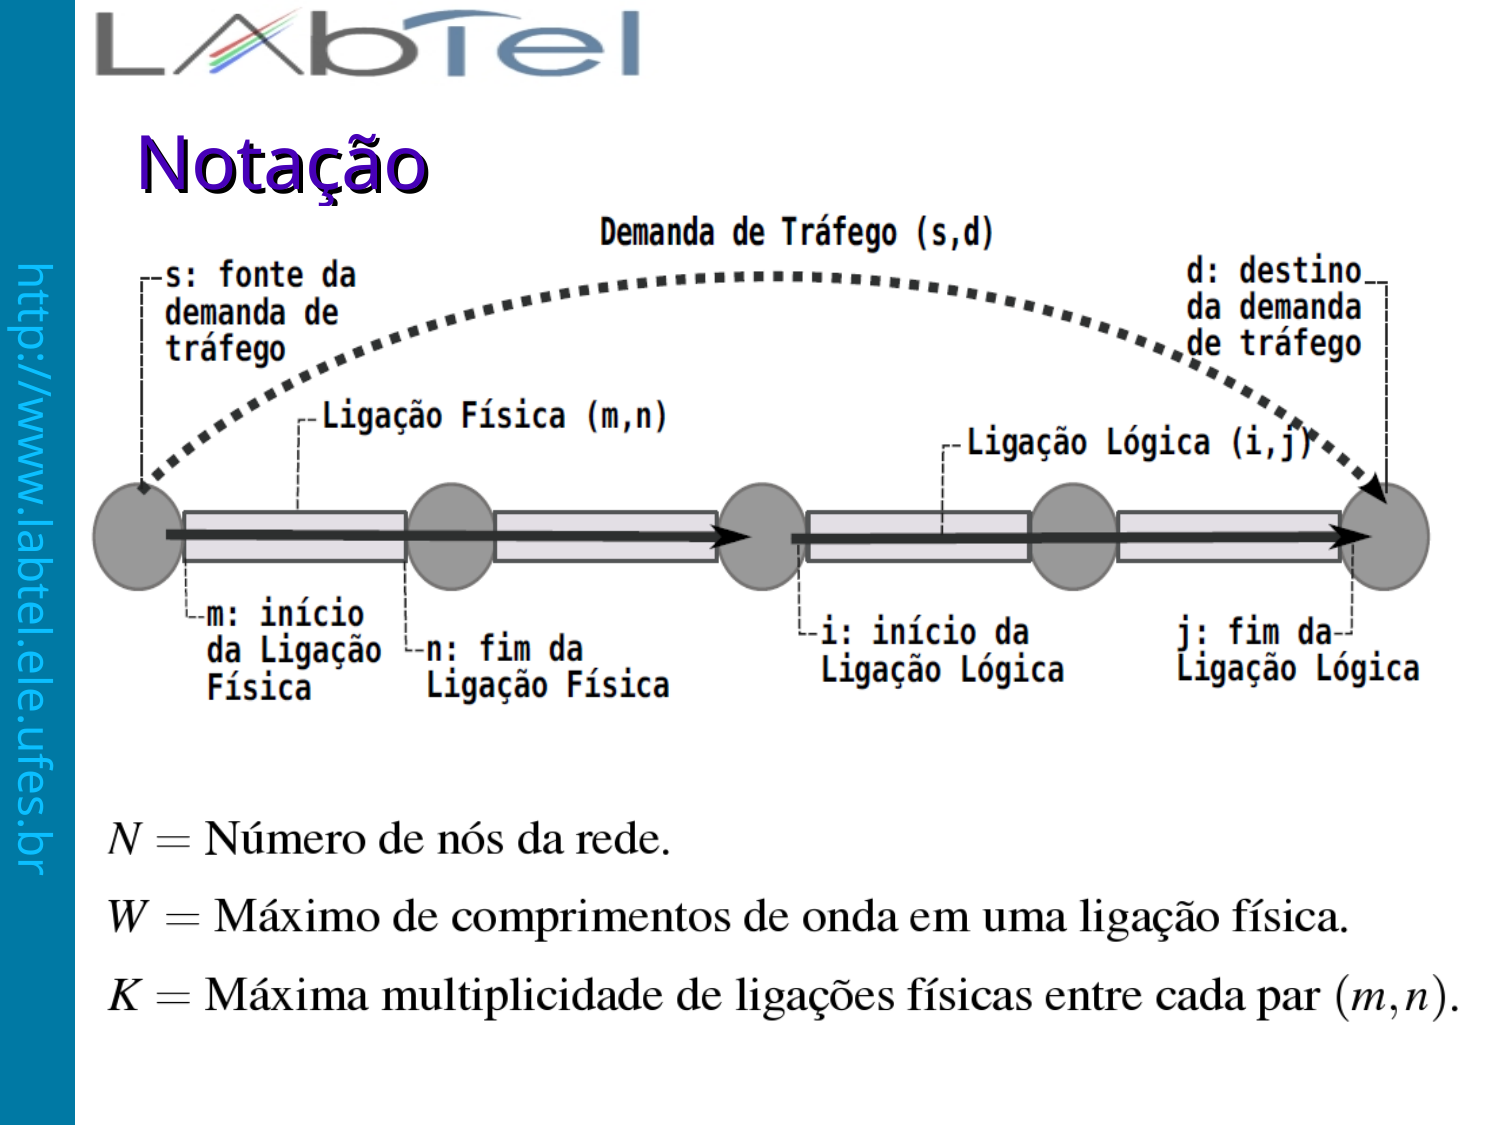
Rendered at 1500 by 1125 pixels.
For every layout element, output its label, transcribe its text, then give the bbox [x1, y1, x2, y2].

picture [98, 812, 1471, 1031]
title Notação [99, 60, 1461, 258]
picture [76, 0, 675, 88]
picture [81, 206, 1438, 714]
